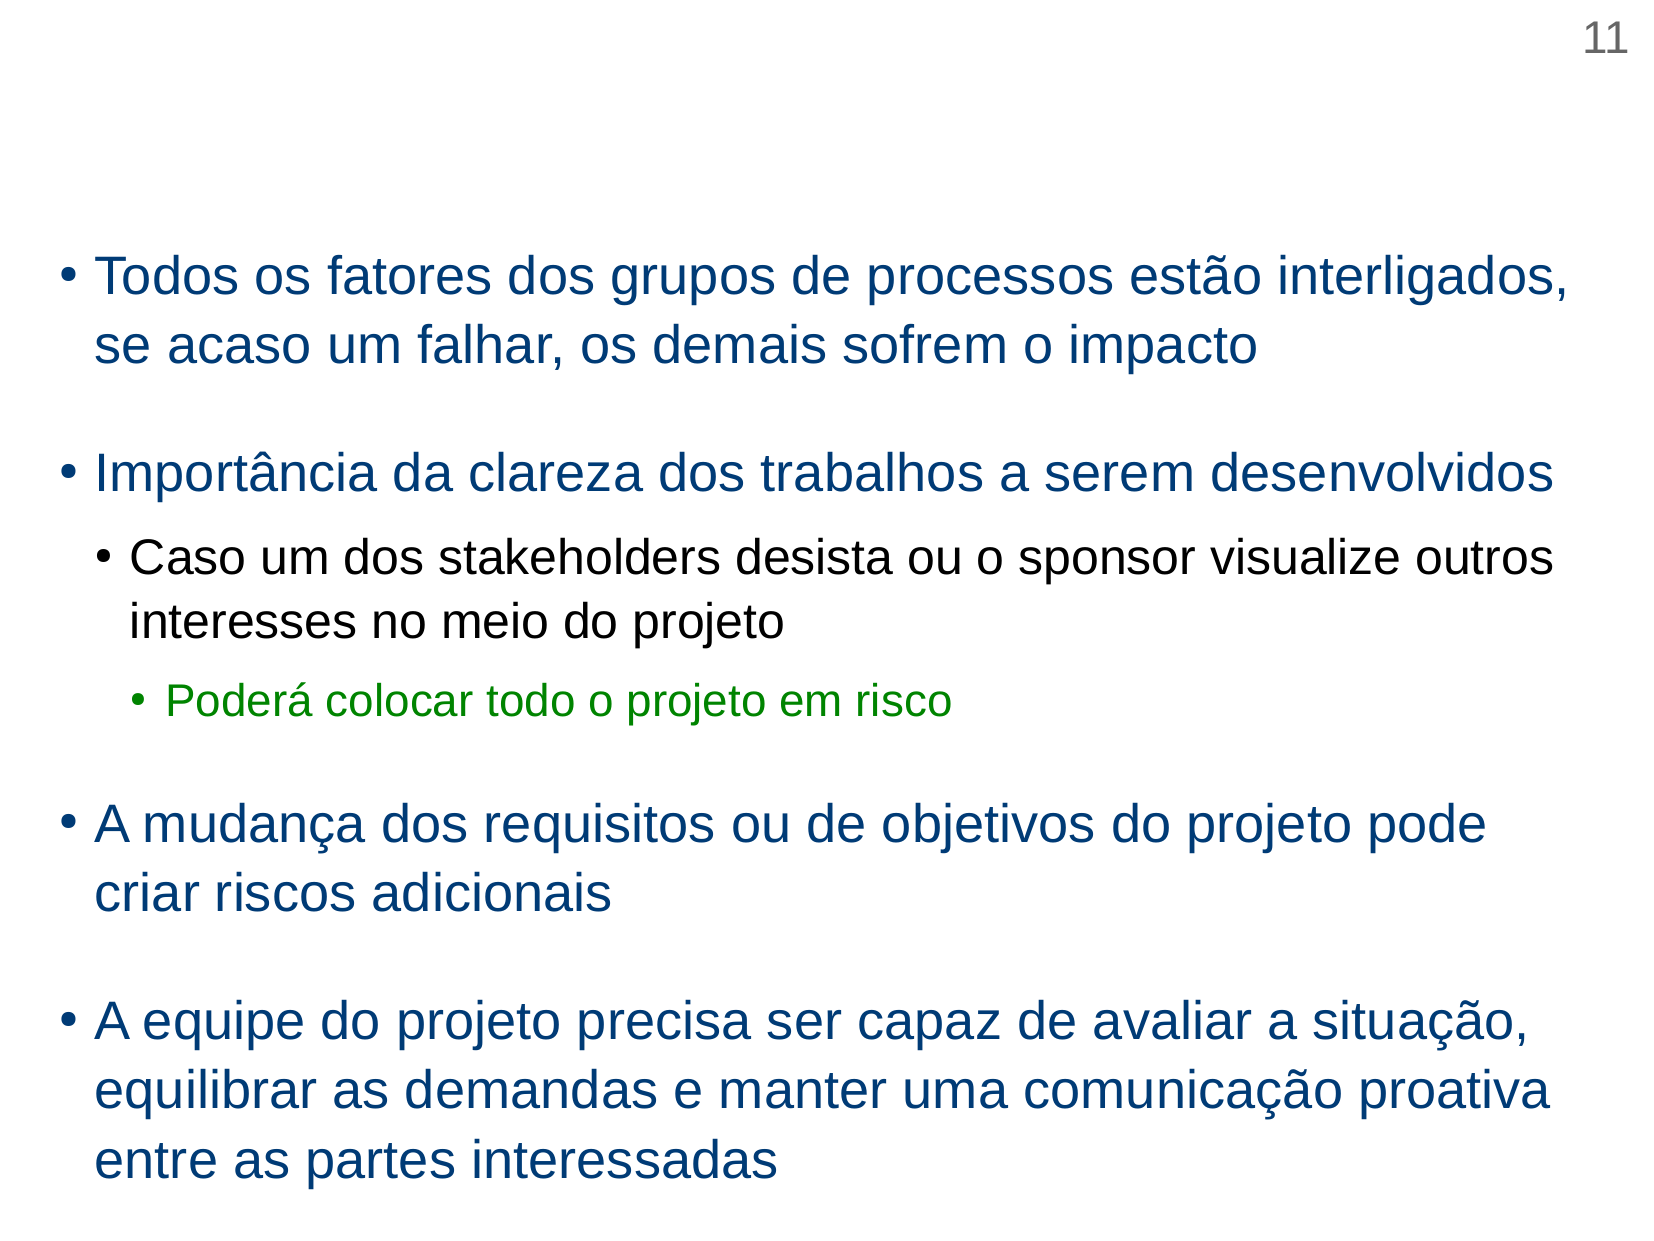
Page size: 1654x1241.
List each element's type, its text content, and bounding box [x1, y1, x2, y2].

list Todos os fatores dos grupos de processos estão interligados, se acaso um falhar, os demais sofrem o impacto Importância da clareza dos trabalhos a serem desenvolvidos Caso um dos stakeholders desista ou o sponsor visualize outros interesses no meio do projeto Poderá colocar todo o projeto em risco A mudança dos requisitos ou de objetivos do projeto pode criar riscos adicionais A equipe do projeto precisa ser capaz de avaliar a situação, equilibrar as demandas e manter uma comunicação proativa entre as partes interessadas [59, 236, 1595, 1211]
